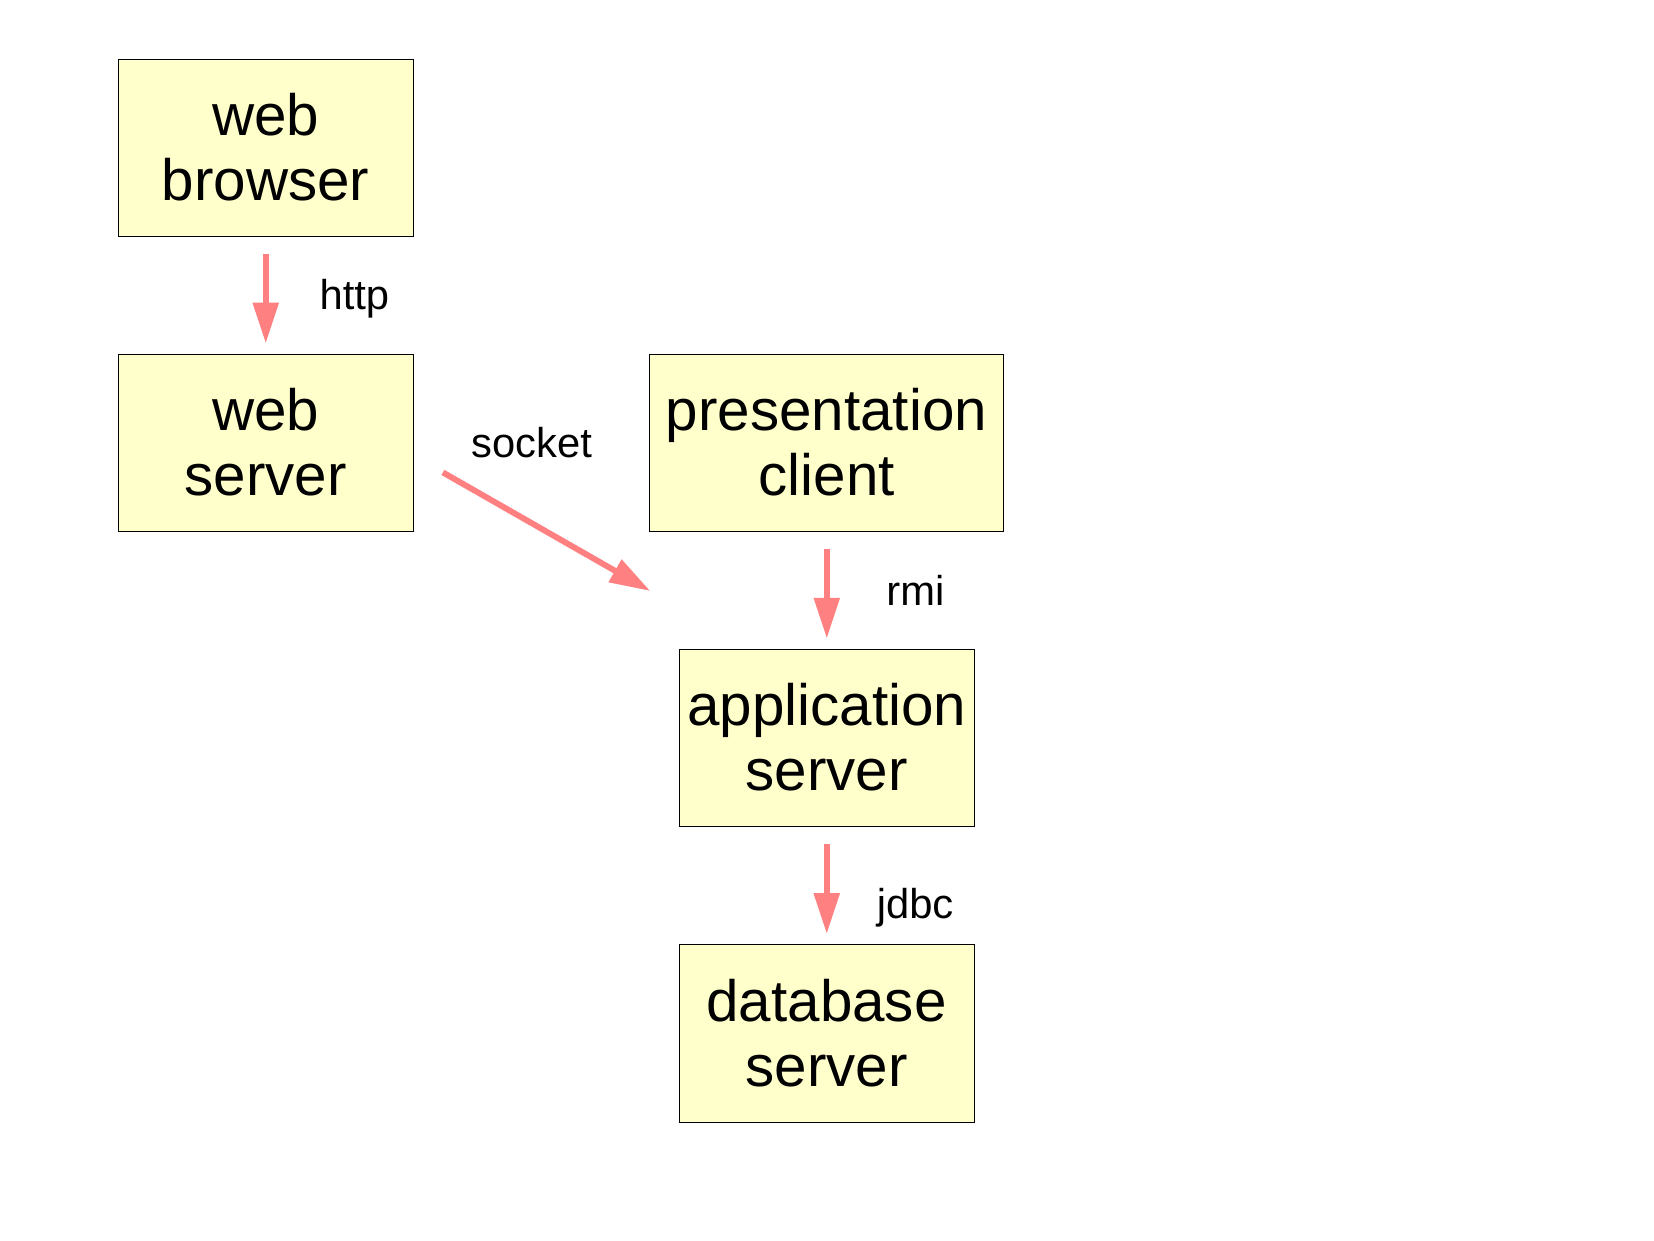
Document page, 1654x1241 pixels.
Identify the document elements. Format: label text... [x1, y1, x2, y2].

text_box jdbc [856, 874, 975, 934]
text_box socket [442, 413, 621, 473]
text_box database server [679, 944, 975, 1123]
text_box web server [118, 354, 414, 532]
text_box rmi [856, 561, 975, 621]
text_box application server [679, 649, 975, 827]
text_box http [295, 265, 414, 325]
text_box web browser [118, 59, 414, 237]
text_box presentation client [649, 354, 1004, 532]
